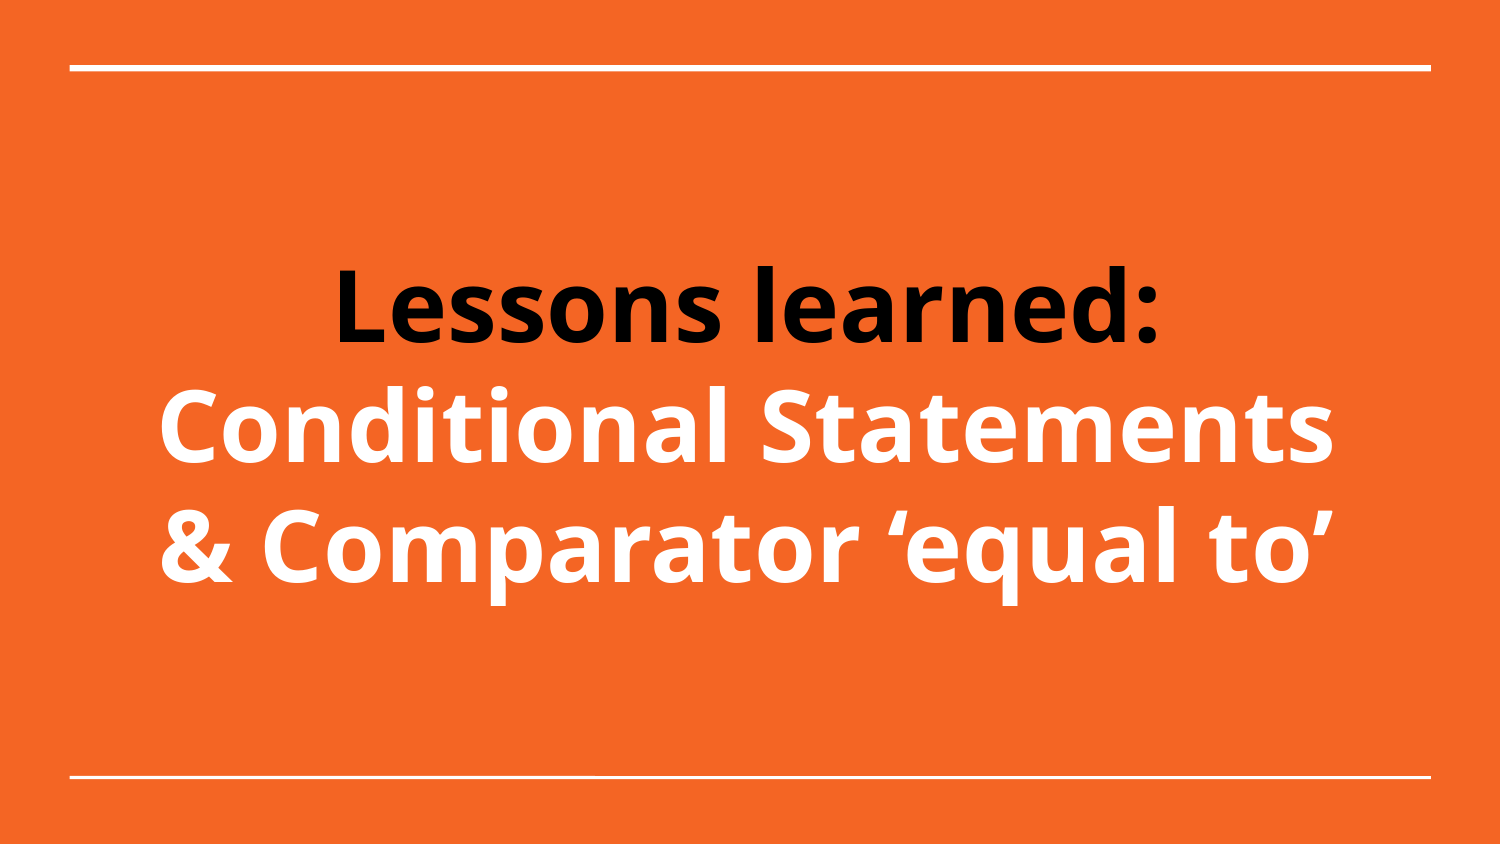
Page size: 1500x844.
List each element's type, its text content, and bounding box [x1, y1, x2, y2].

title Lessons learned: Conditional Statements & Comparator ‘equal to’ [66, 296, 1428, 550]
